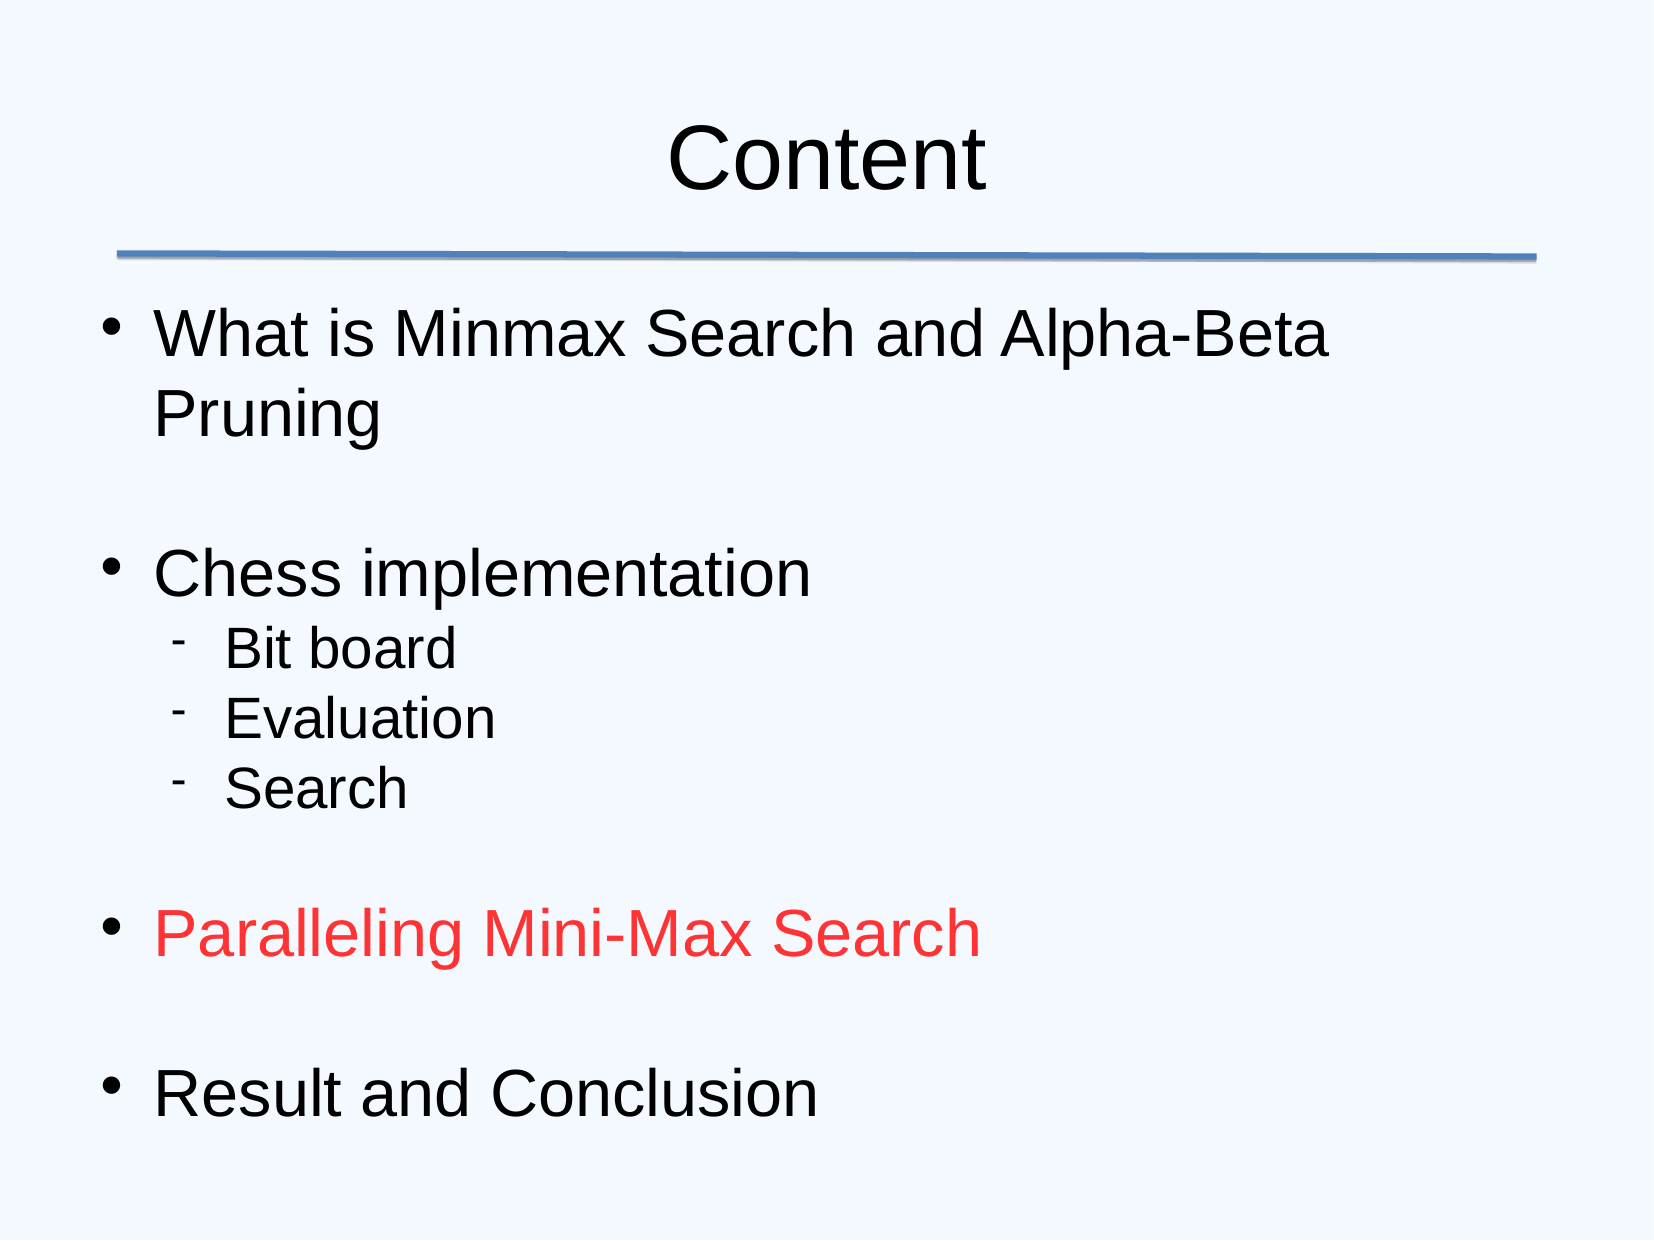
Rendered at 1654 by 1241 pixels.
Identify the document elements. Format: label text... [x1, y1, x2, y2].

text_box What is Minmax Search and Alpha-Beta Pruning Chess implementation Bit board Evaluation Search Paralleling Mini-Max Search Result and Conclusion [82, 290, 1571, 1010]
text_box Content [82, 49, 1571, 257]
